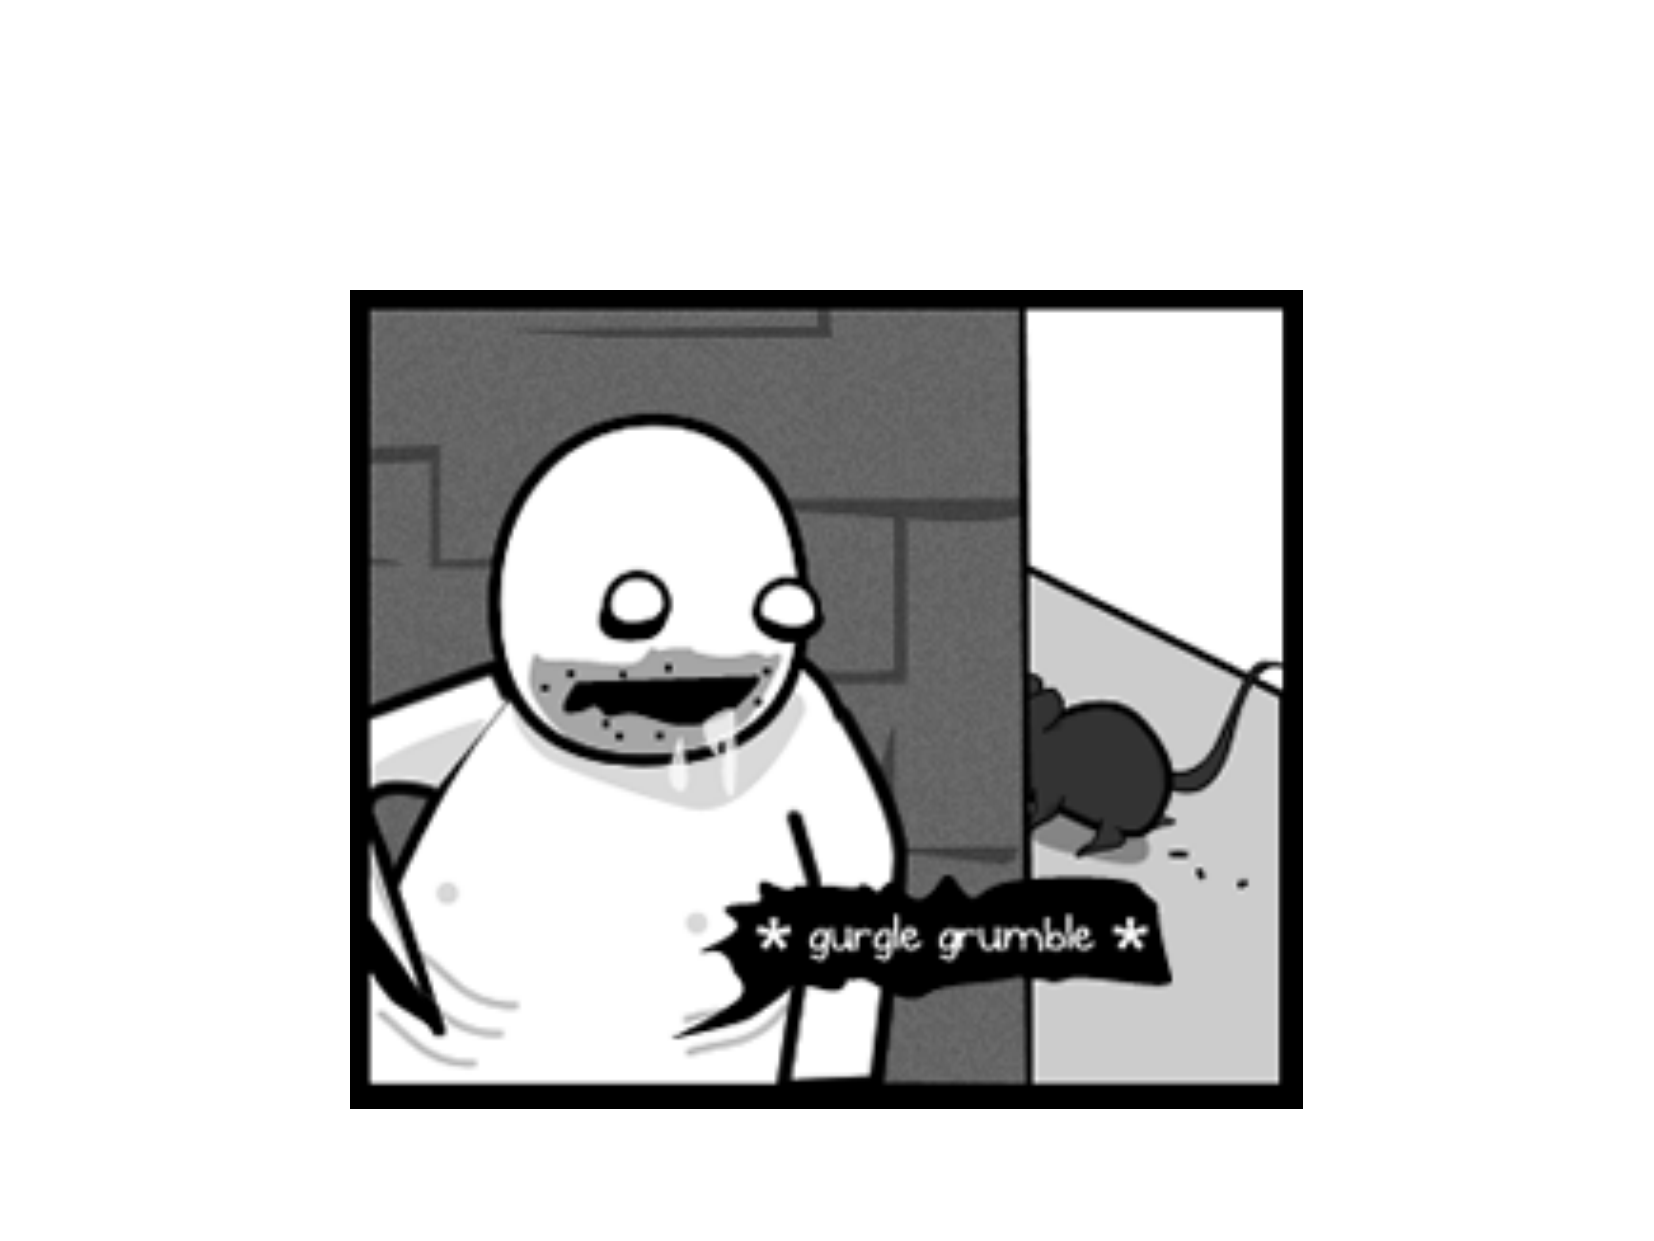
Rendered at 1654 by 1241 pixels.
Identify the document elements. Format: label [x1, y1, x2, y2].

picture [350, 290, 1303, 1109]
